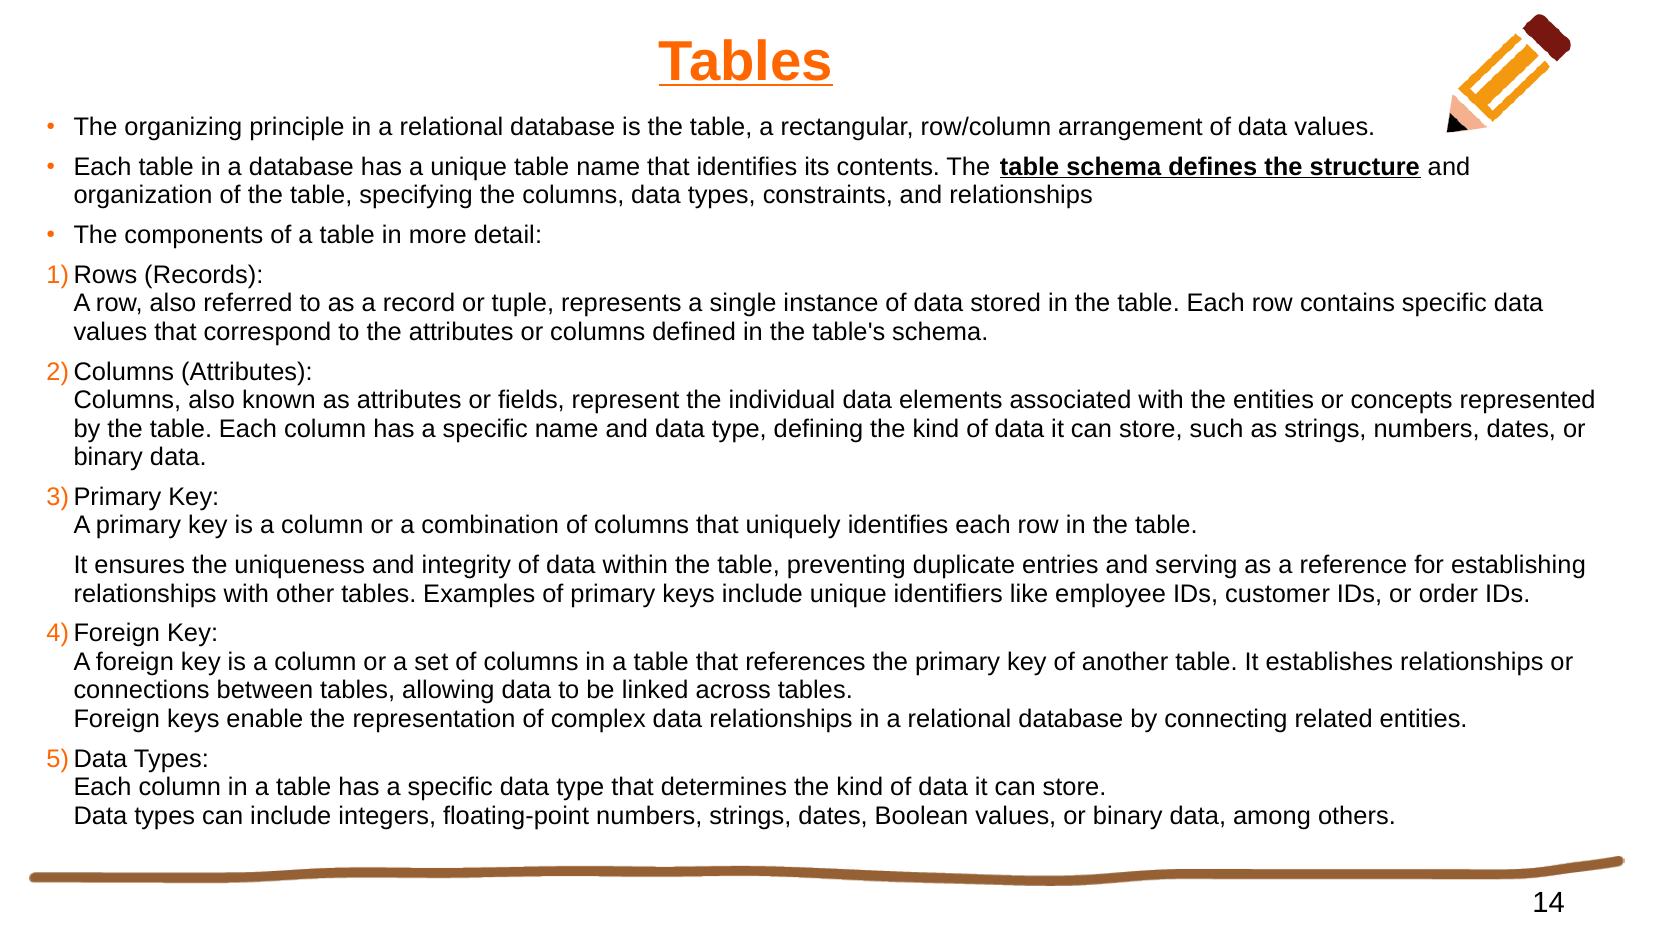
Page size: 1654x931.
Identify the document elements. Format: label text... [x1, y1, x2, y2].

list The organizing principle in a relational database is the table, a rectangular, row/column arrangement of data values. Each table in a database has a unique table name that identifies its contents. The table schema defines the structure and organization of the table, specifying the columns, data types, constraints, and relationships The components of a table in more detail: Rows (Records): A row, also referred to as a record or tuple, represents a single instance of data stored in the table. Each row contains specific data values that correspond to the attributes or columns defined in the table's schema. Columns (Attributes): Columns, also known as attributes or fields, represent the individual data elements associated with the entities or concepts represented by the table. Each column has a specific name and data type, defining the kind of data it can store, such as strings, numbers, dates, or binary data. Primary Key: A primary key is a column or a combination of columns that uniquely identifies each row in the table. It ensures the uniqueness and integrity of data within the table, preventing duplicate entries and serving as a reference for establishing relationships with other tables. Examples of primary keys include unique identifiers like employee IDs, customer IDs, or order IDs. Foreign Key: A foreign key is a column or a set of columns in a table that references the primary key of another table. It establishes relationships or connections between tables, allowing data to be linked across tables. Foreign keys enable the representation of complex data relationships in a relational database by connecting related entities. Data Types: Each column in a table has a specific data type that determines the kind of data it can store. Data types can include integers, floating-point numbers, strings, dates, Boolean values, or binary data, among others. [37, 112, 1613, 857]
picture [1446, 14, 1571, 112]
picture [29, 856, 1625, 886]
title Tables [66, 9, 1426, 112]
